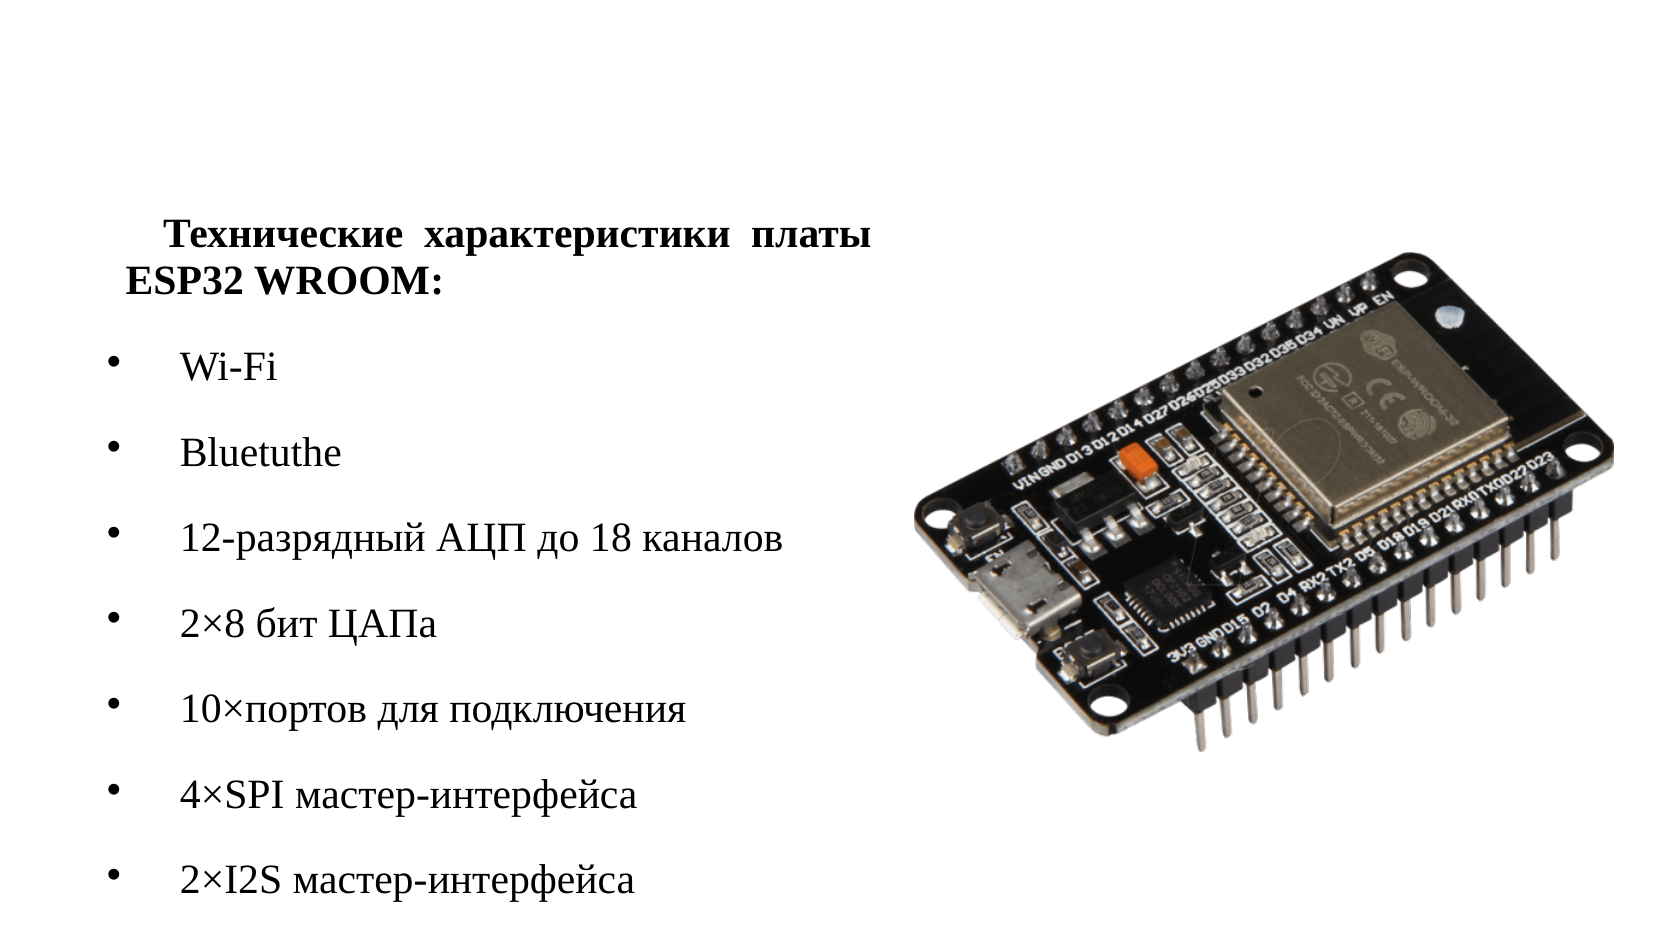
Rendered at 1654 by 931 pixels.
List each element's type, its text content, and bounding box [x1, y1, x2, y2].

list Технические характеристики платы ESP32 WROOM: Wi-Fi Bluetuthe 12-разрядный АЦП до 18 каналов 2×8 бит ЦАПа 10×портов для подключения 4×SPI мастер-интерфейса 2×I2S мастер-интерфейса 2×I2Cмастер-интерфейса 3×UART интерфейса Ethernet MAC interface [69, 205, 872, 878]
picture [914, 252, 1614, 752]
